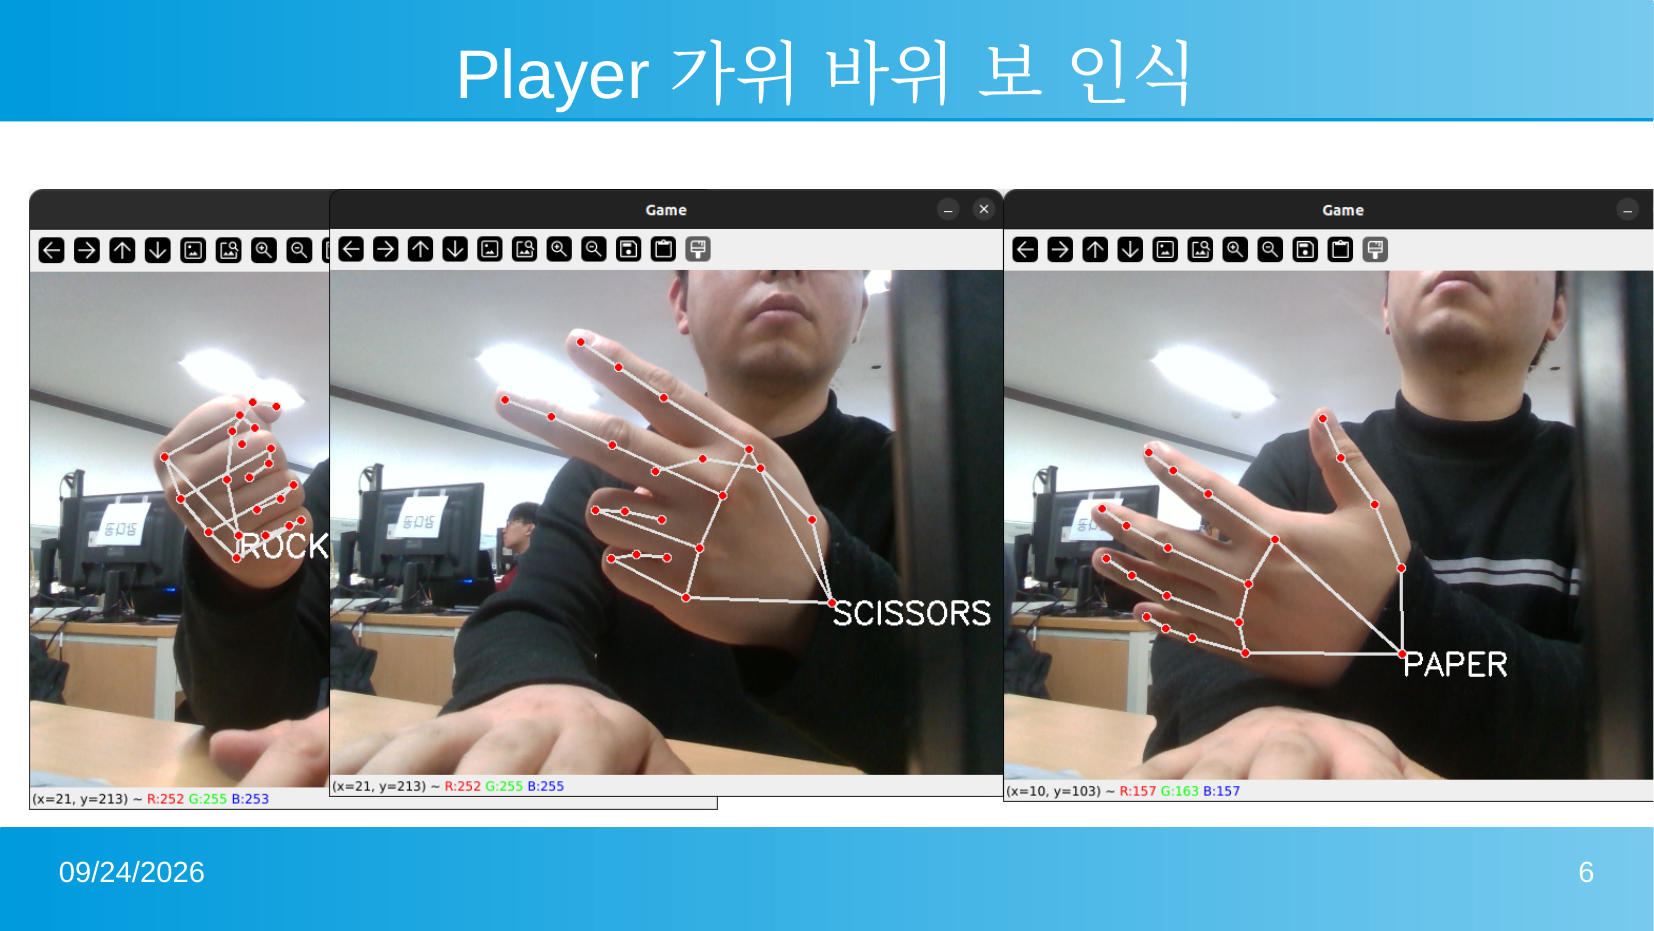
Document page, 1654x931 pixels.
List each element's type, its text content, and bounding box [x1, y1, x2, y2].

picture [29, 189, 1654, 810]
title Player 가위 바위 보 인식 [59, 19, 1595, 119]
